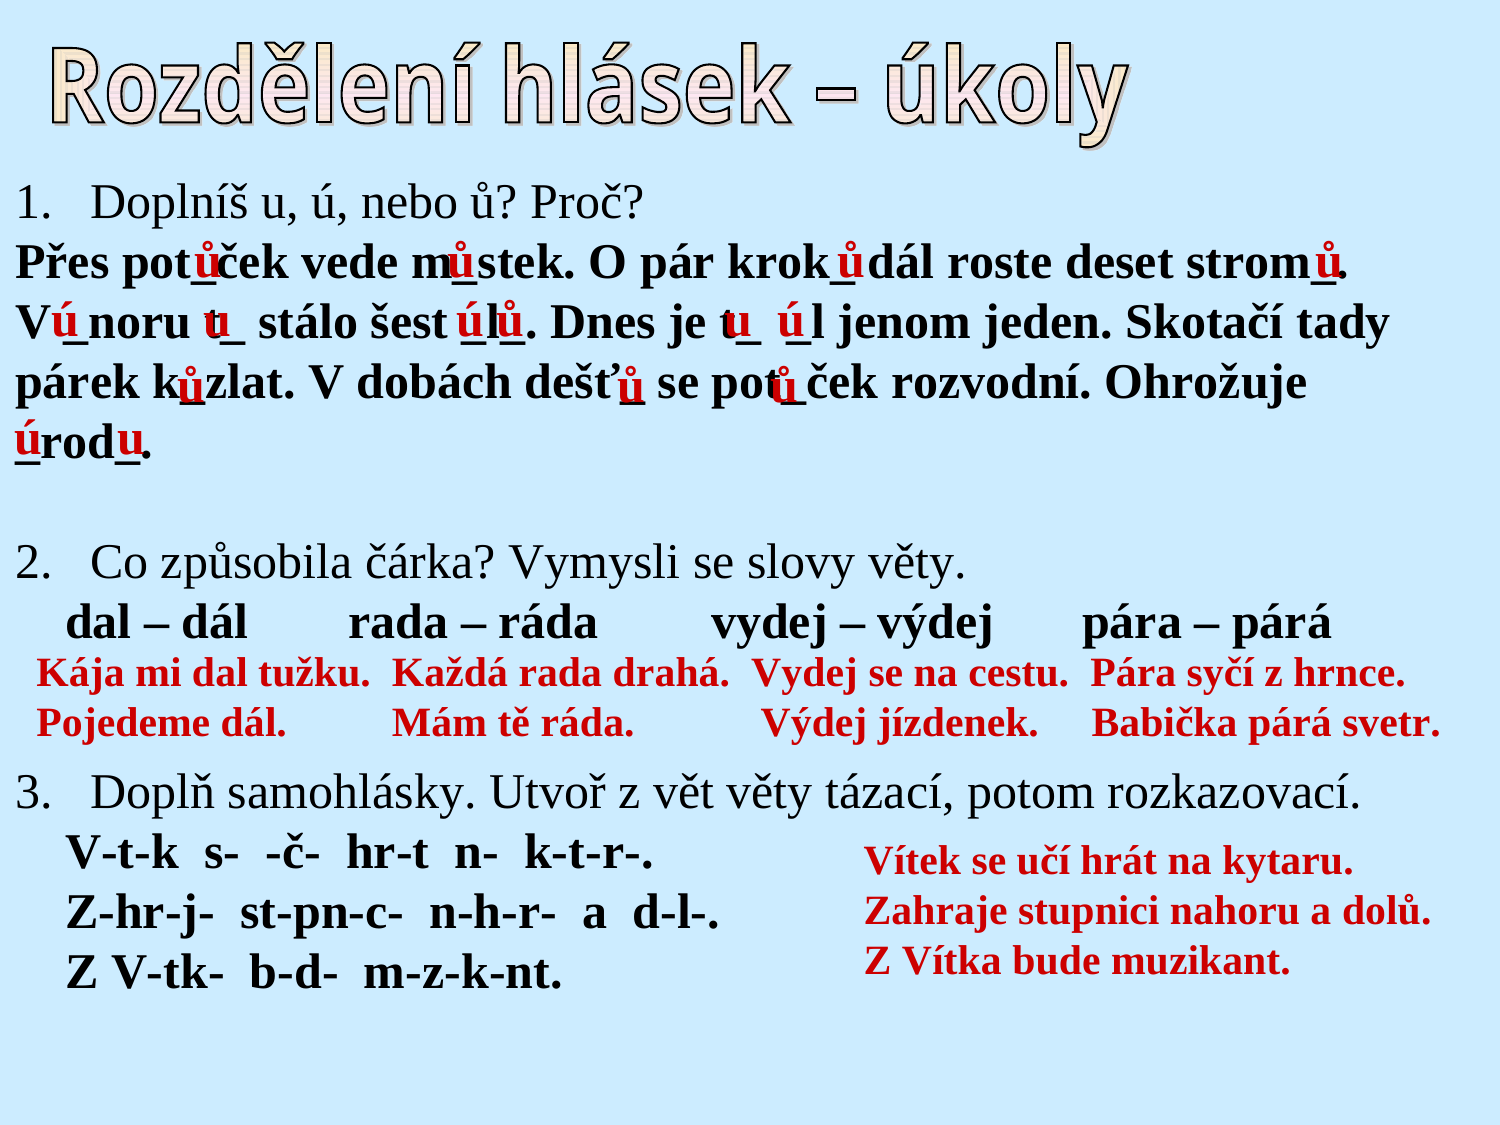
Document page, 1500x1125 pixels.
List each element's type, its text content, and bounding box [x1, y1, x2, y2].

text_box ů ů ů ů [180, 219, 1359, 296]
text_box Rozdělení hlásek – úkoly [160, 65, 199, 123]
text_box Rozdělení hlásek – úkoly [564, 43, 578, 123]
text_box Doplníš u, ú, nebo ů? Proč? Přes pot_ček vede m_stek. O pár krok_ dál roste deset strom_. V _noru t_ stálo šest _l_. Dnes je t_ _l jenom jeden. Skotačí tady párek k_zlat. V dobách dešť_ se pot_ček rozvodní. Ohrožuje _rod_. 2. Co způsobila čárka? Vymysli se slovy věty. dal – dál rada – ráda vydej – výdej pára – párá 3. Doplň samohlásky. Utvoř z vět věty tázací, potom rozkazovací. V-t-k s- -č- hr-t n- k-t-r-. Z-hr-j- st-pn-c- n-h-r- a d-l-. Z V-tk- b-d- m-z-k-nt. [0, 160, 1500, 1066]
text_box Rozdělení hlásek – úkoly [455, 65, 469, 123]
text_box Rozdělení hlásek – úkoly [341, 64, 387, 124]
text_box Vítek se učí hrát na kytaru. Zahraje stupnici nahoru a dolů. Z Vítka bude muzikant. [848, 825, 1447, 991]
text_box Rozdělení hlásek – úkoly [817, 88, 855, 101]
text_box Kája mi dal tužku. Každá rada drahá. Vydej se na cestu. Pára syčí z hrnce. Pojedeme dál. Mám tě ráda. Výdej jízdenek. Babička párá svetr. [21, 637, 1458, 753]
text_box Rozdělení hlásek – úkoly [265, 42, 304, 60]
text_box ú u ú ů u ú [36, 278, 945, 355]
text_box Rozdělení hlásek – úkoly [888, 65, 933, 124]
text_box Rozdělení hlásek – úkoly [397, 64, 443, 123]
text_box Rozdělení hlásek – úkoly [107, 64, 155, 124]
text_box Rozdělení hlásek – úkoly [505, 43, 551, 123]
text_box Rozdělení hlásek – úkoly [261, 64, 307, 124]
text_box ú u [0, 396, 161, 473]
text_box Rozdělení hlásek – úkoly [1057, 43, 1071, 123]
text_box Rozdělení hlásek – úkoly [946, 43, 996, 123]
text_box Rozdělení hlásek – úkoly [53, 48, 104, 123]
text_box Rozdělení hlásek – úkoly [686, 64, 732, 124]
text_box Rozdělení hlásek – úkoly [317, 43, 331, 123]
text_box Rozdělení hlásek – úkoly [642, 64, 680, 124]
text_box Rozdělení hlásek – úkoly [588, 64, 632, 124]
text_box Rozdělení hlásek – úkoly [1077, 65, 1129, 148]
text_box Rozdělení hlásek – úkoly [205, 43, 251, 124]
text_box Rozdělení hlásek – úkoly [999, 64, 1047, 124]
text_box ů ů ů [162, 344, 813, 421]
text_box Rozdělení hlásek – úkoly [742, 43, 791, 123]
